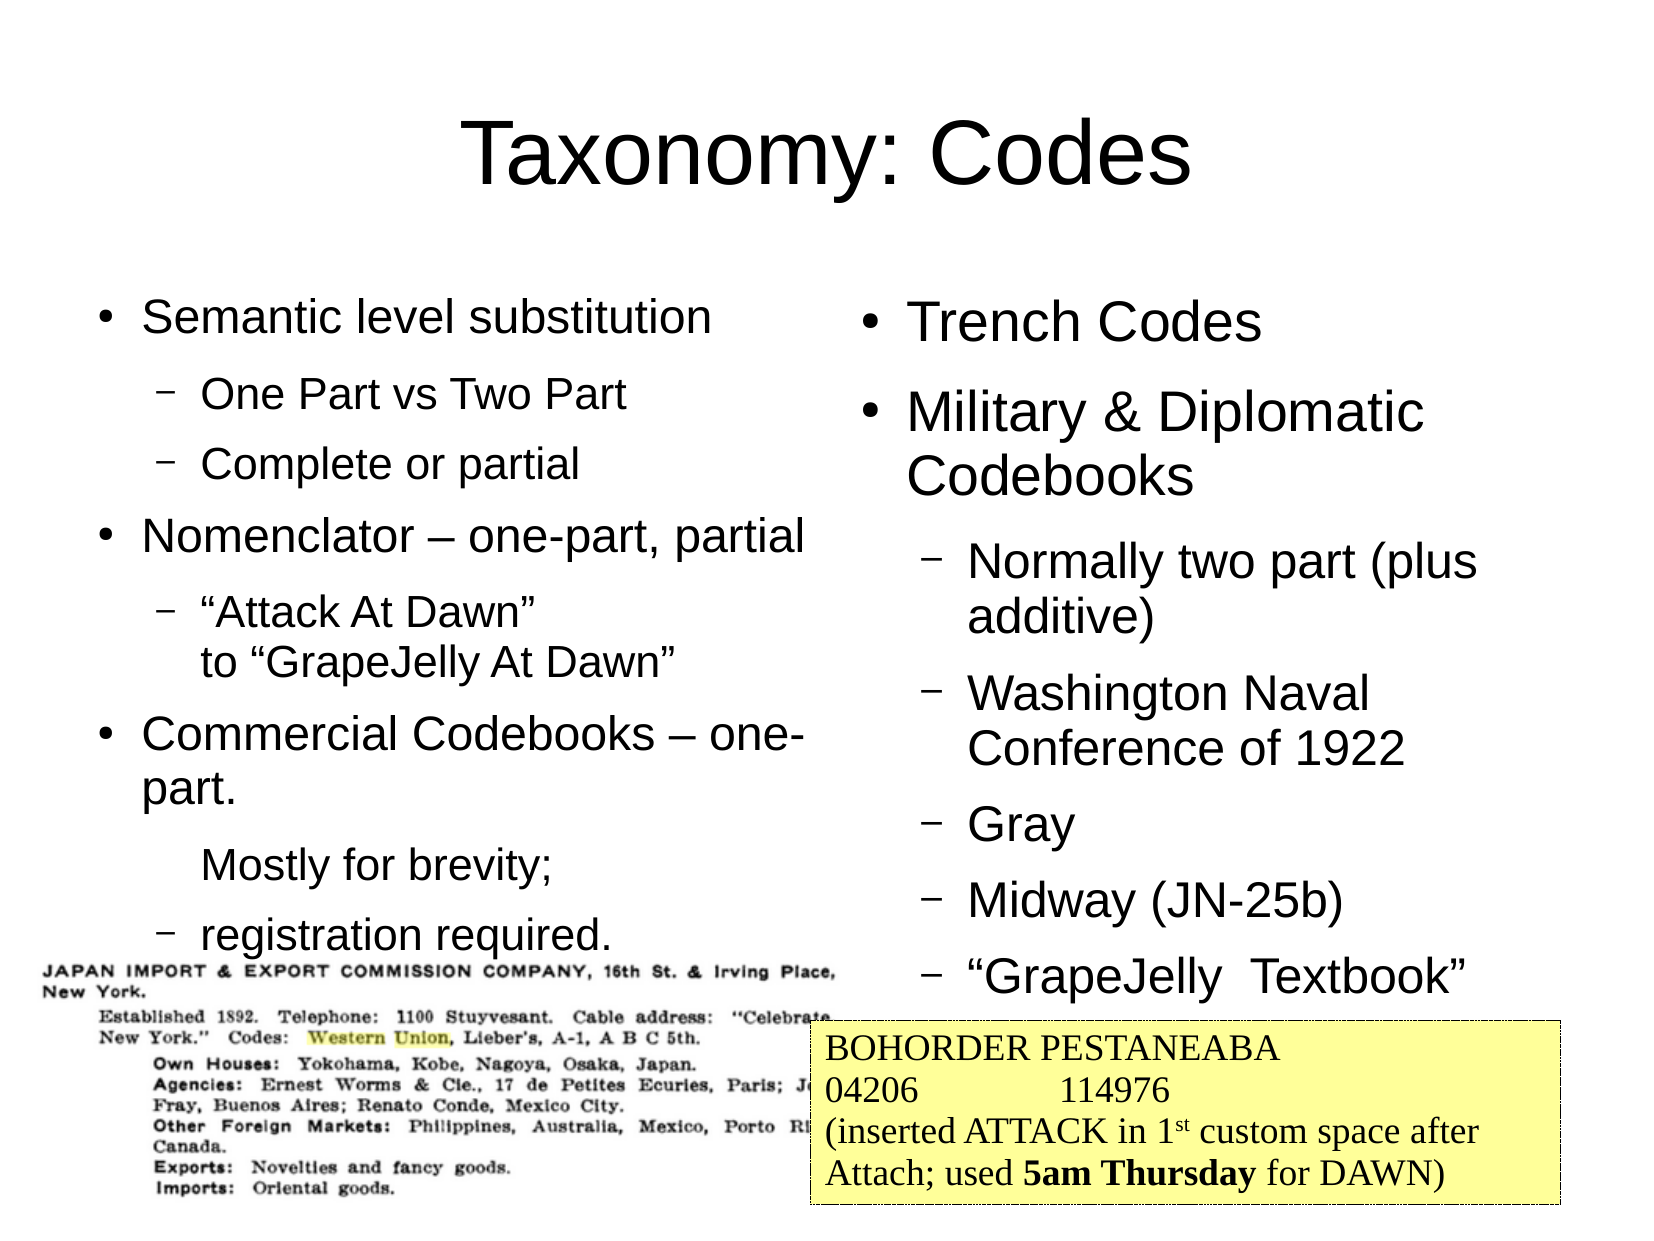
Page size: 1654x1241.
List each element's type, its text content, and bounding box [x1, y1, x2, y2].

picture [30, 959, 916, 1224]
list Semantic level substitution One Part vs Two Part Complete or partial Nomenclator – one-part, partial “Attack At Dawn” to “GrapeJelly At Dawn” Commercial Codebooks – one-part. Mostly for brevity; registration required. [82, 290, 809, 1010]
list Trench Codes Military & Diplomatic Codebooks Normally two part (plus additive) Washington Naval Conference of 1922 Gray Midway (JN-25b) “GrapeJelly Textbook” [845, 290, 1572, 1010]
text_box BOHORDER PESTANEABA 04206 114976 (inserted ATTACK in 1st custom space after Attach; used 5am Thursday for DAWN) [810, 1020, 1561, 1205]
title Taxonomy: Codes [82, 49, 1571, 257]
